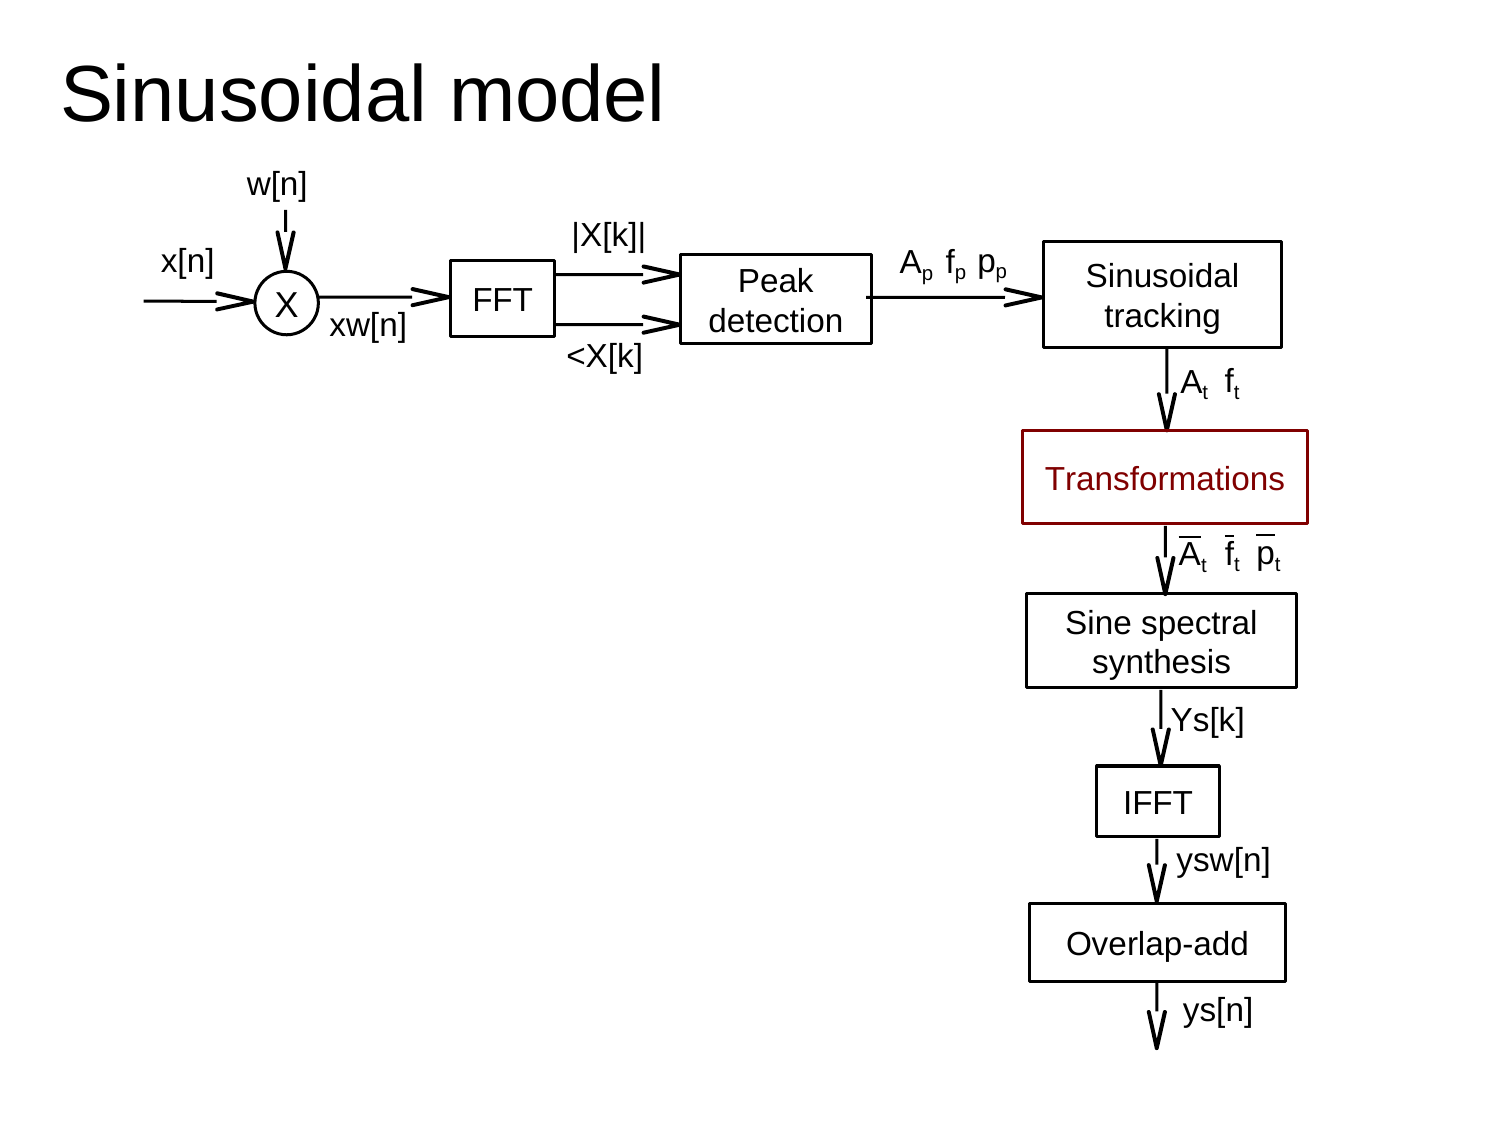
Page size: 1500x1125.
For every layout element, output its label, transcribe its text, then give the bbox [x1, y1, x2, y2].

text_box Transformations [1022, 430, 1308, 524]
text_box ft [1210, 525, 1241, 590]
text_box FFT [450, 260, 555, 337]
text_box ysw[n] [1161, 833, 1306, 895]
text_box w[n] [232, 188, 337, 219]
text_box Sinusoidal tracking [1043, 241, 1282, 348]
text_box ft [1209, 352, 1259, 418]
text_box pt [1241, 524, 1302, 590]
text_box x[n] [145, 235, 242, 296]
text_box At [1165, 353, 1209, 418]
text_box fp [930, 233, 962, 298]
text_box |X[k]| [556, 209, 677, 271]
title Sinusoidal model [60, 0, 1411, 188]
text_box Ys[k] [1155, 694, 1276, 755]
text_box <X[k] [551, 330, 675, 391]
text_box pp [962, 232, 1030, 298]
text_box Sine spectral synthesis [1026, 593, 1297, 688]
text_box Ap [884, 233, 957, 299]
text_box X [254, 271, 318, 335]
text_box ys[n] [1168, 984, 1284, 1045]
text_box Overlap-add [1029, 903, 1286, 982]
text_box IFFT [1096, 766, 1220, 837]
text_box At [1164, 525, 1229, 591]
text_box xw[n] [314, 299, 439, 360]
text_box Peak detection [680, 254, 872, 344]
